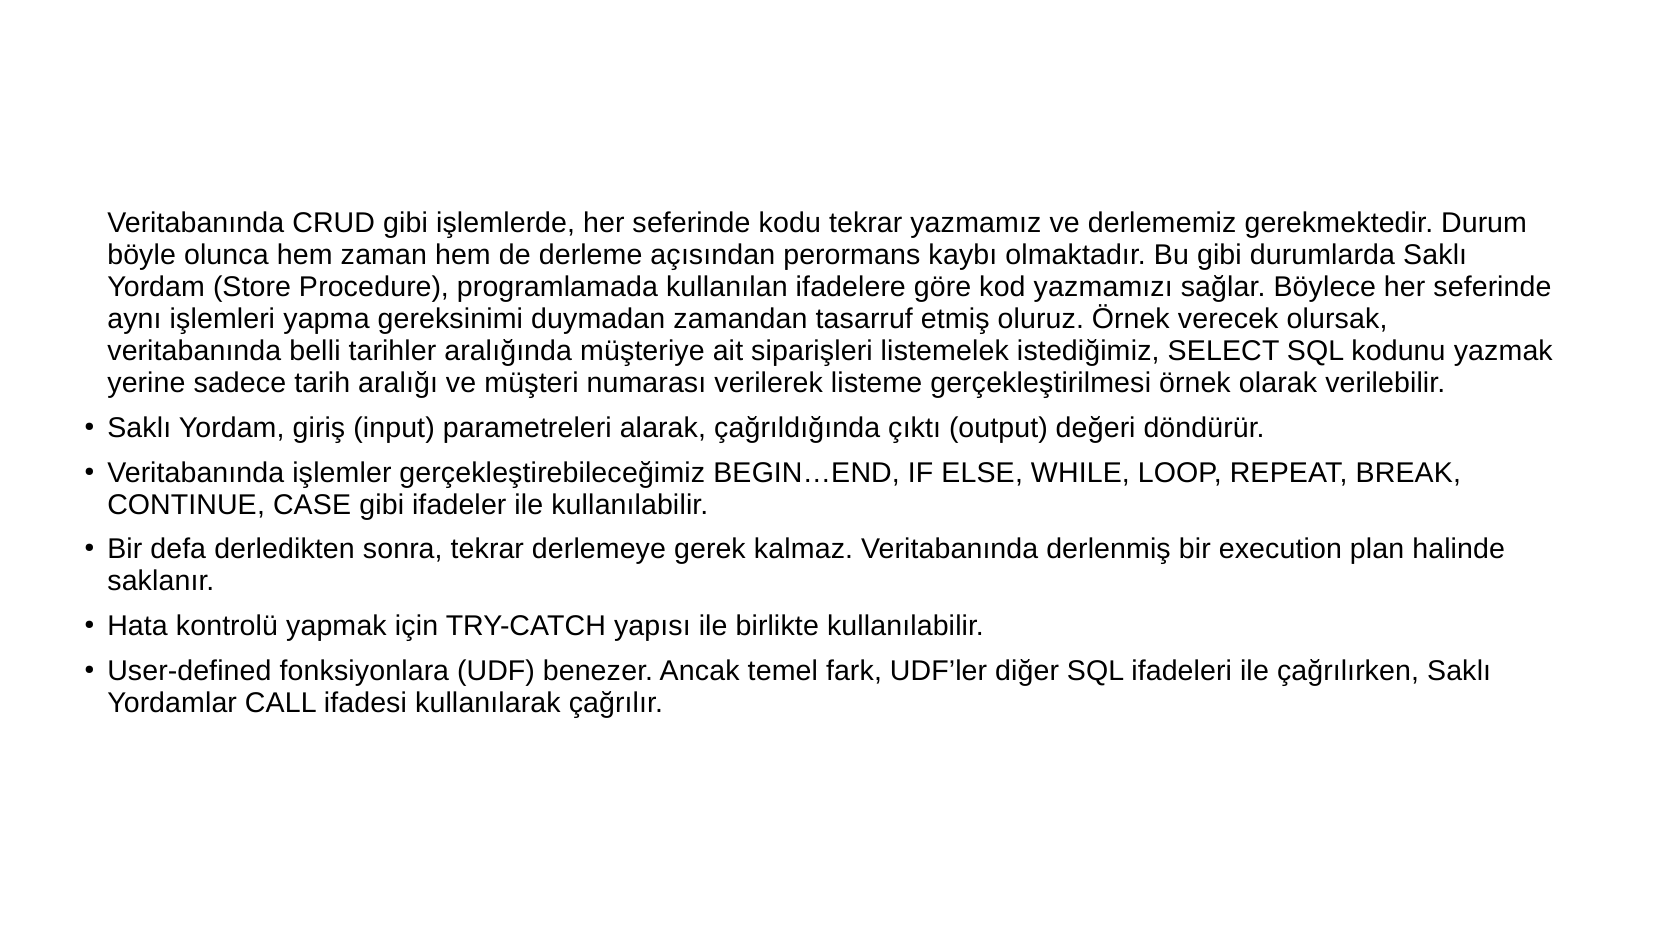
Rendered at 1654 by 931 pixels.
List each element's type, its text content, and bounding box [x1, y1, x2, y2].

list Veritabanında CRUD gibi işlemlerde, her seferinde kodu tekrar yazmamız ve derlememiz gerekmektedir. Durum böyle olunca hem zaman hem de derleme açısından perormans kaybı olmaktadır. Bu gibi durumlarda Saklı Yordam (Store Procedure), programlamada kullanılan ifadelere göre kod yazmamızı sağlar. Böylece her seferinde aynı işlemleri yapma gereksinimi duymadan zamandan tasarruf etmiş oluruz. Örnek verecek olursak, veritabanında belli tarihler aralığında müşteriye ait siparişleri listemelek istediğimiz, SELECT SQL kodunu yazmak yerine sadece tarih aralığı ve müşteri numarası verilerek listeme gerçekleştirilmesi örnek olarak verilebilir. Saklı Yordam, giriş (input) parametreleri alarak, çağrıldığında çıktı (output) değeri döndürür. Veritabanında işlemler gerçekleştirebileceğimiz BEGIN…END, IF ELSE, WHILE, LOOP, REPEAT, BREAK, CONTINUE, CASE gibi ifadeler ile kullanılabilir. Bir defa derledikten sonra, tekrar derlemeye gerek kalmaz. Veritabanında derlenmiş bir execution plan halinde saklanır. Hata kontrolü yapmak için TRY-CATCH yapısı ile birlikte kullanılabilir. User-defined fonksiyonlara (UDF) benezer. Ancak temel fark, UDF’ler diğer SQL ifadeleri ile çağrılırken, Saklı Yordamlar CALL ifadesi kullanılarak çağrılır. [76, 206, 1565, 747]
